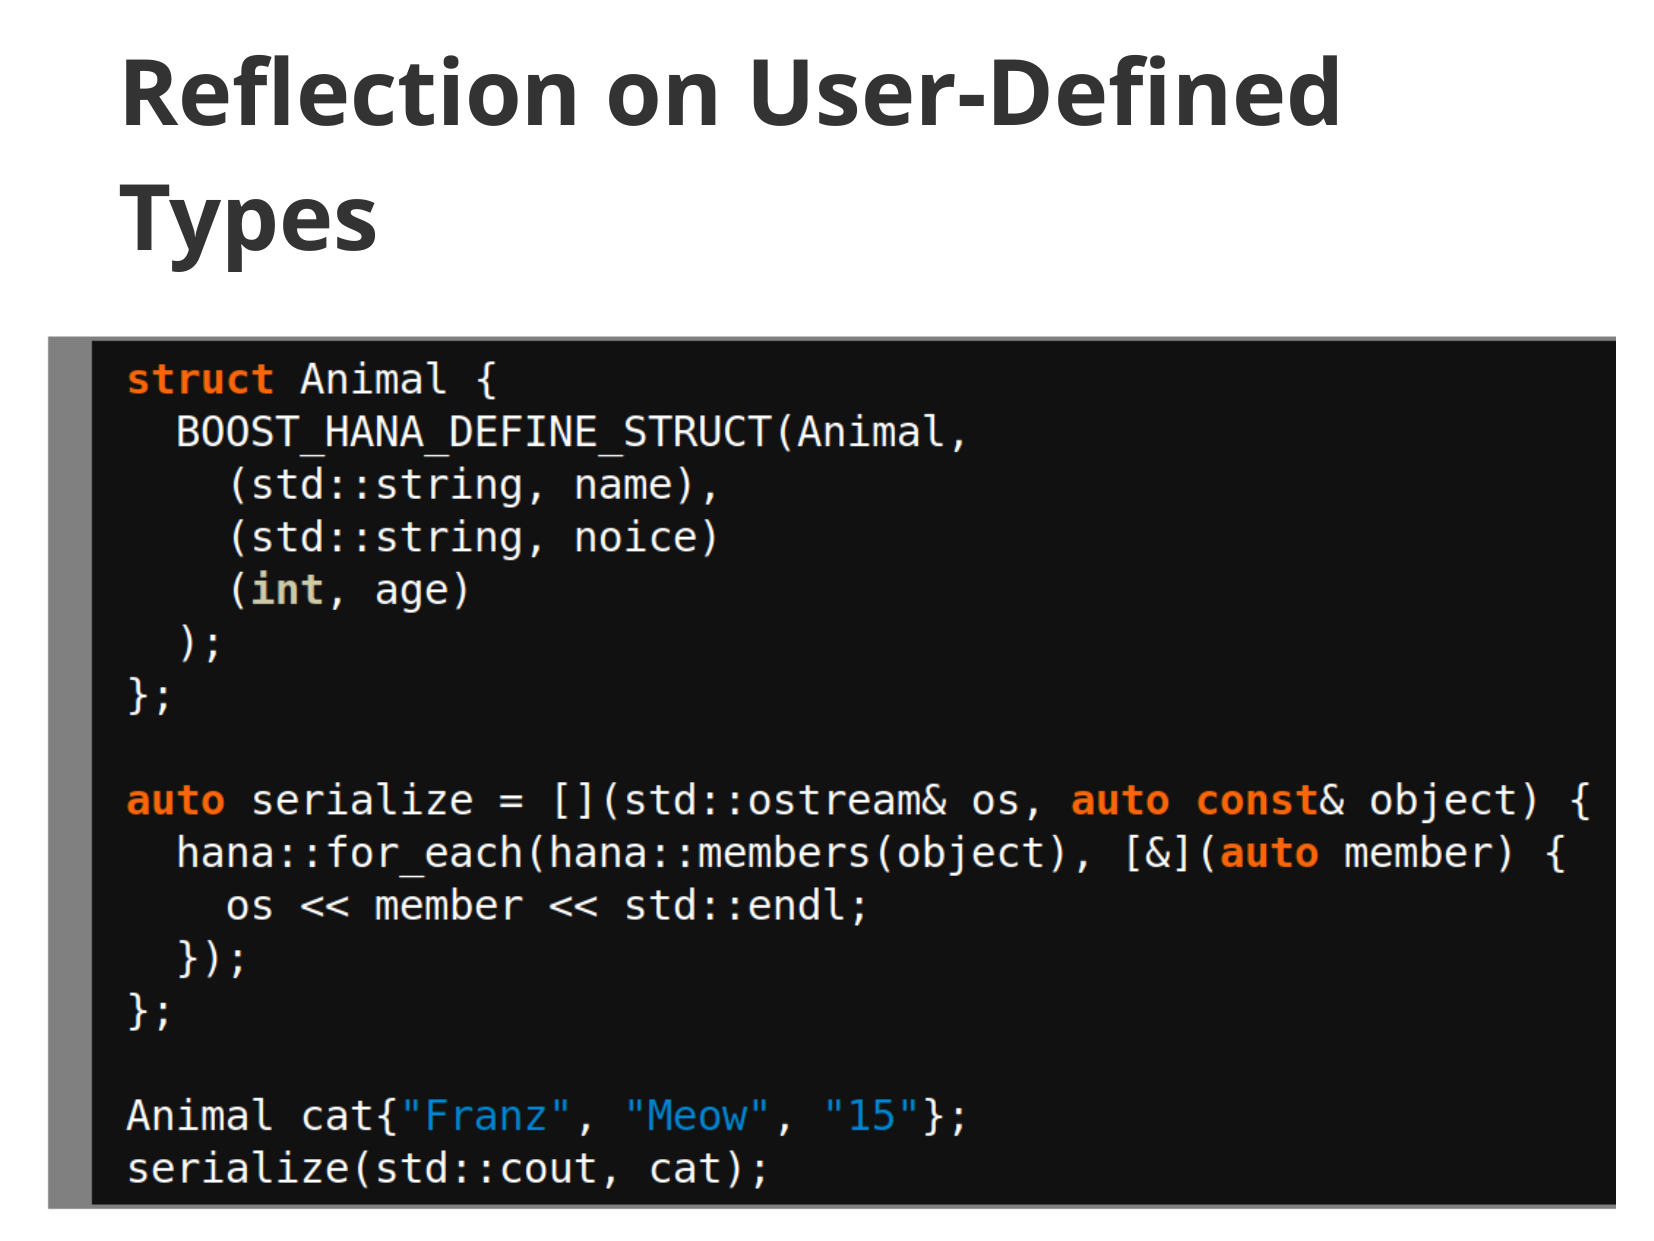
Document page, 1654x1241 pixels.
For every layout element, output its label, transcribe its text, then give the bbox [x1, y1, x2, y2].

picture [41, 328, 1616, 1216]
title Reflection on User-Defined Types [118, 28, 1571, 278]
